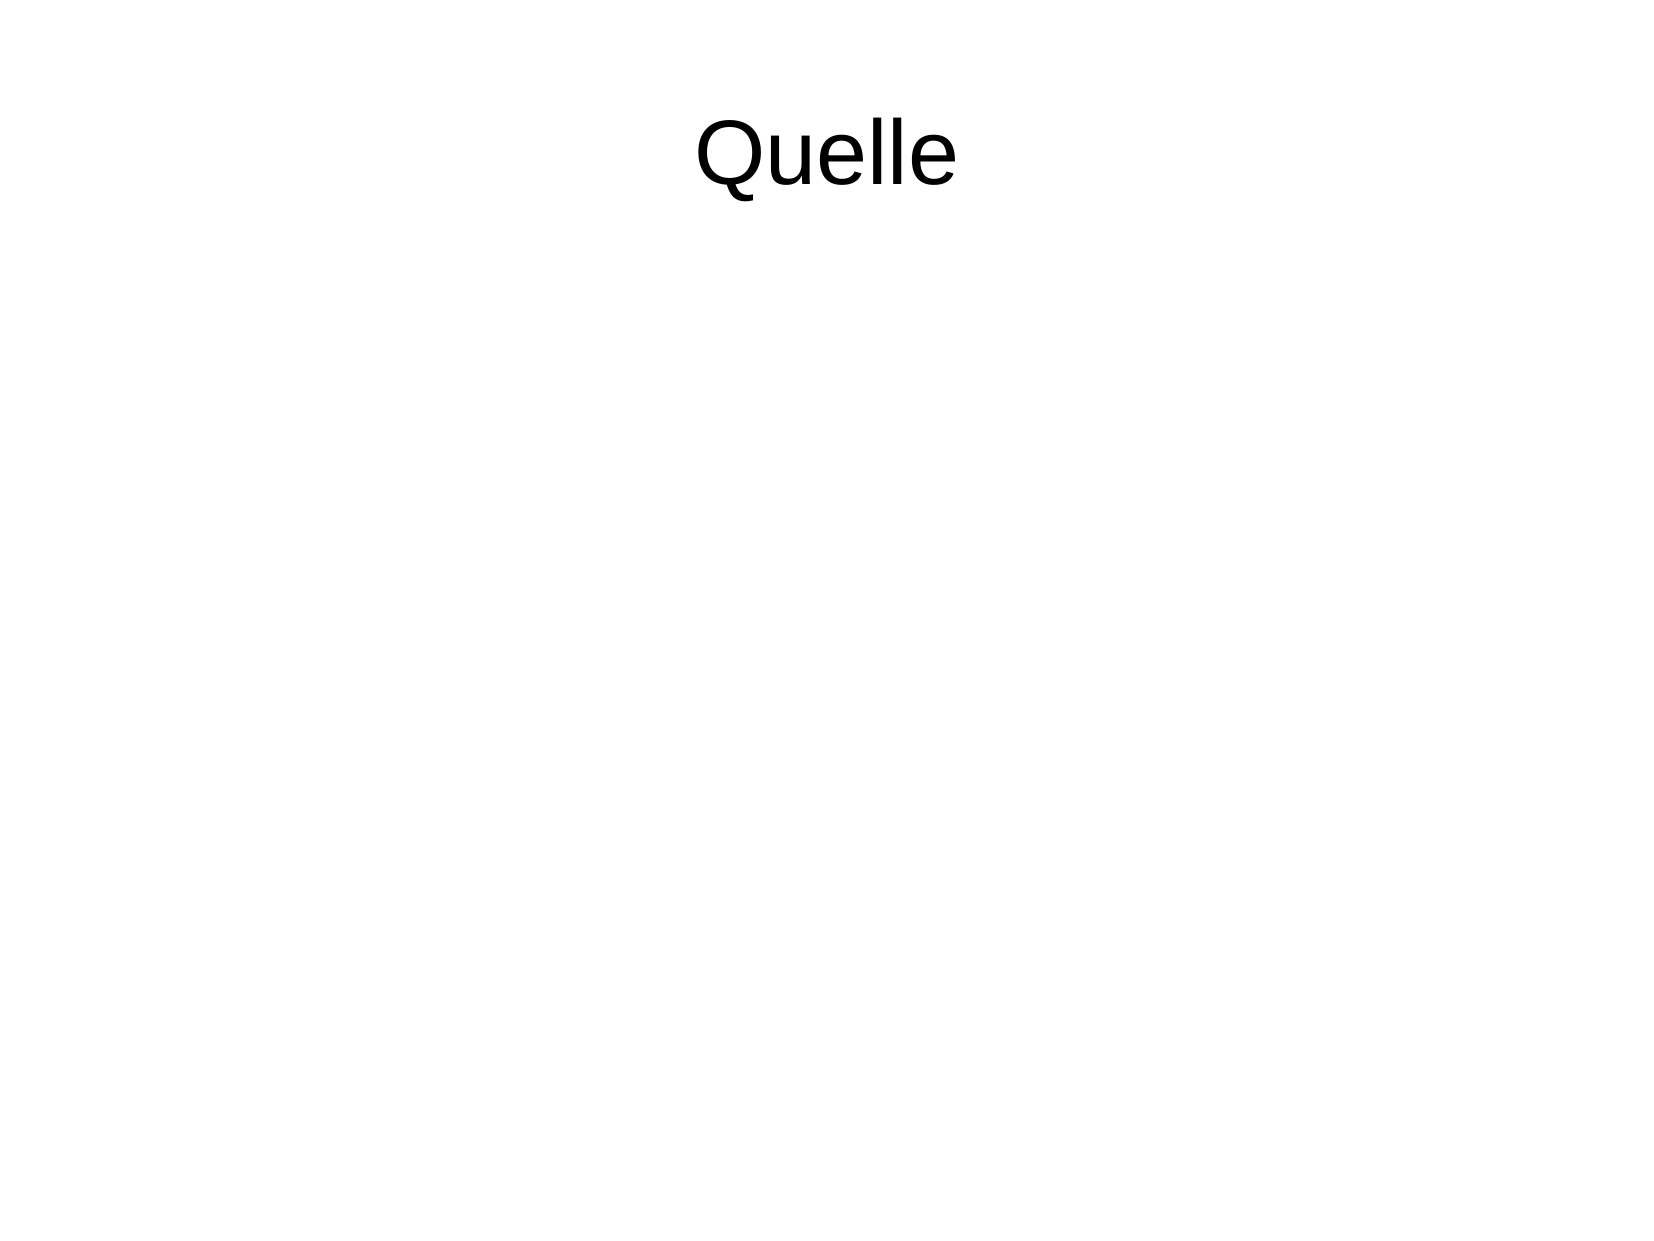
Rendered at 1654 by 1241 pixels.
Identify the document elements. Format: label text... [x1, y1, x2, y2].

title Quelle [82, 49, 1571, 257]
